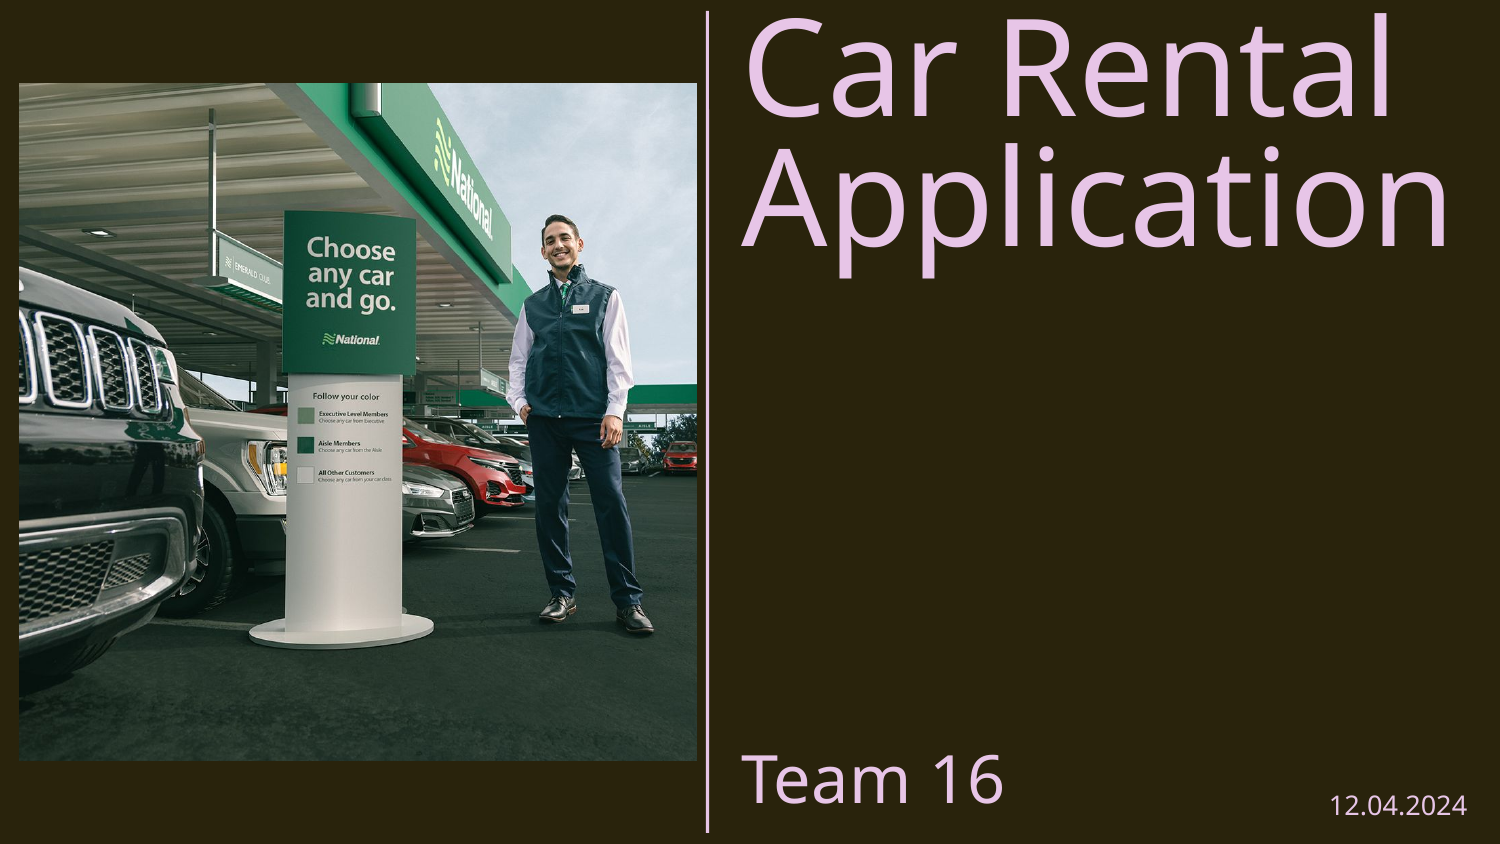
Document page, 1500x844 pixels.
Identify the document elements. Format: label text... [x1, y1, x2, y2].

list 12.04.2024 [1182, 773, 1483, 829]
title Car Rental Application [726, 0, 1487, 431]
picture [19, 83, 697, 761]
list Team 16 [726, 721, 1027, 817]
